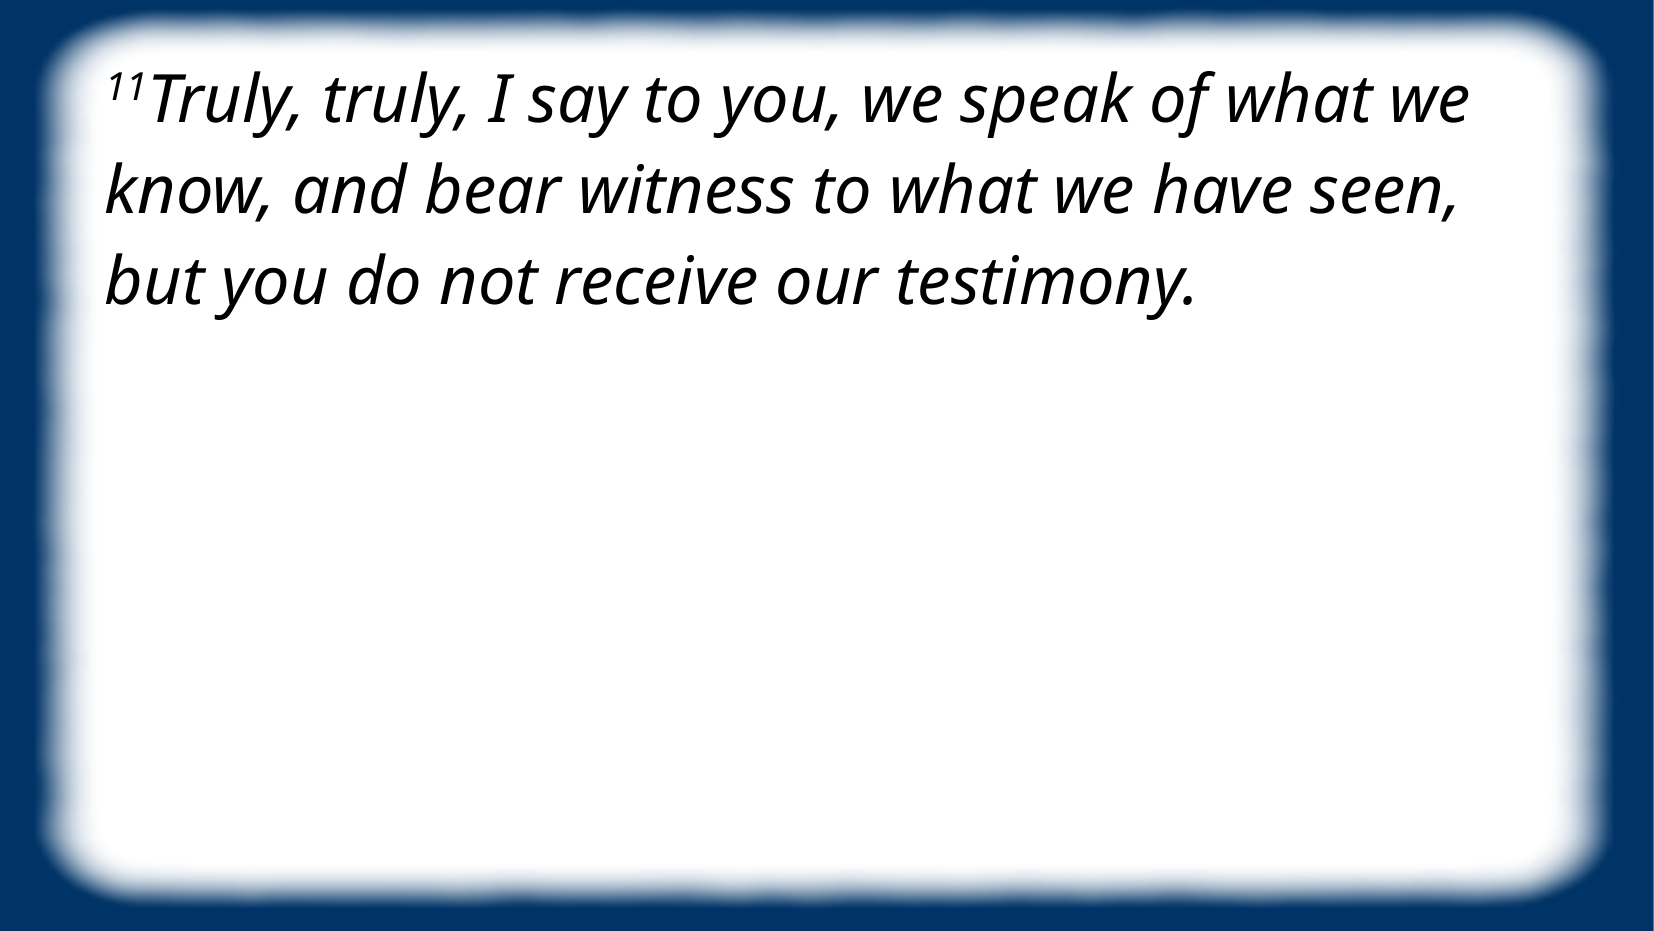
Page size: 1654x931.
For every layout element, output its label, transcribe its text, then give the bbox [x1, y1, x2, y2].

picture [0, 0, 1654, 931]
text_box 11Truly, truly, I say to you, we speak of what we know, and bear witness to what we have seen, but you do not receive our testimony. [90, 44, 1561, 326]
